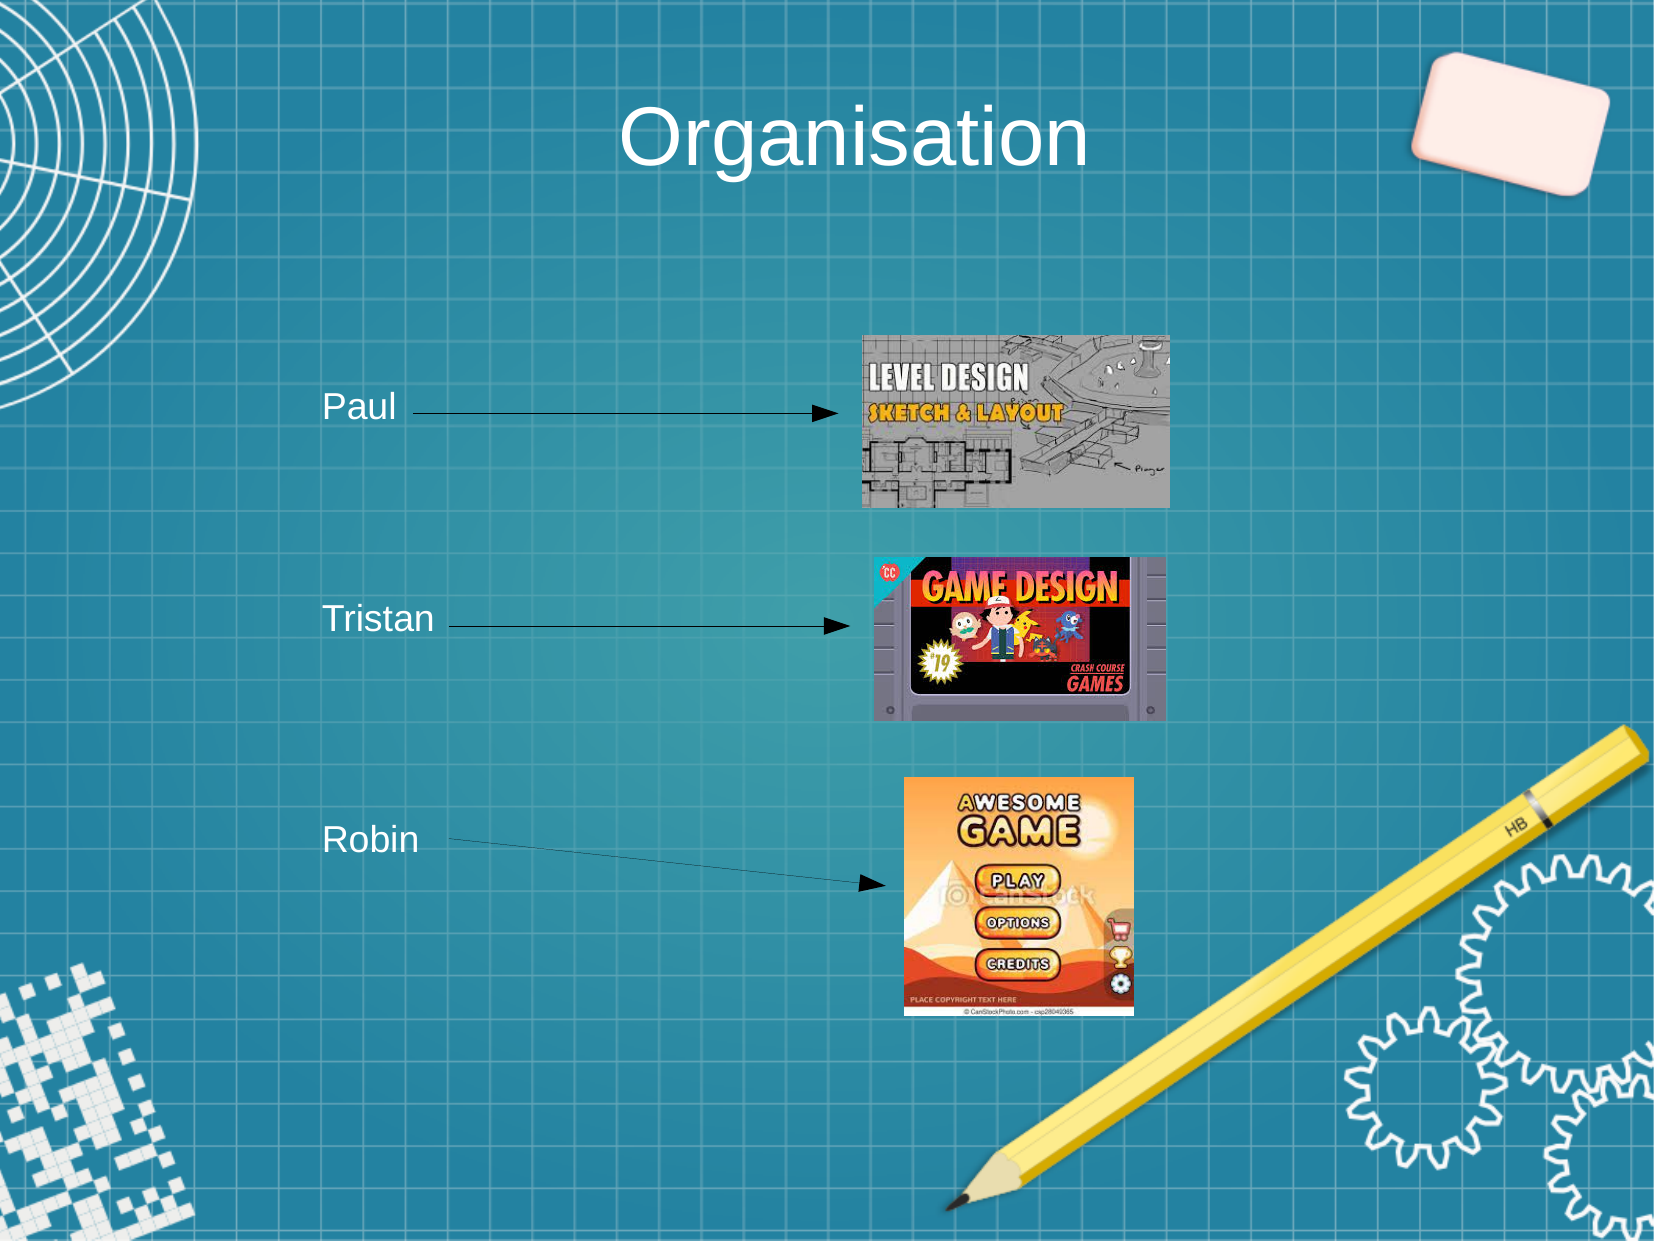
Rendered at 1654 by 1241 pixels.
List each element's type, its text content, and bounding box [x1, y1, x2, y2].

picture [0, 0, 1654, 1241]
text_box Organisation [604, 82, 1323, 284]
text_box Paul [307, 377, 461, 435]
text_box Tristan [307, 590, 520, 690]
text_box Robin [307, 810, 520, 910]
